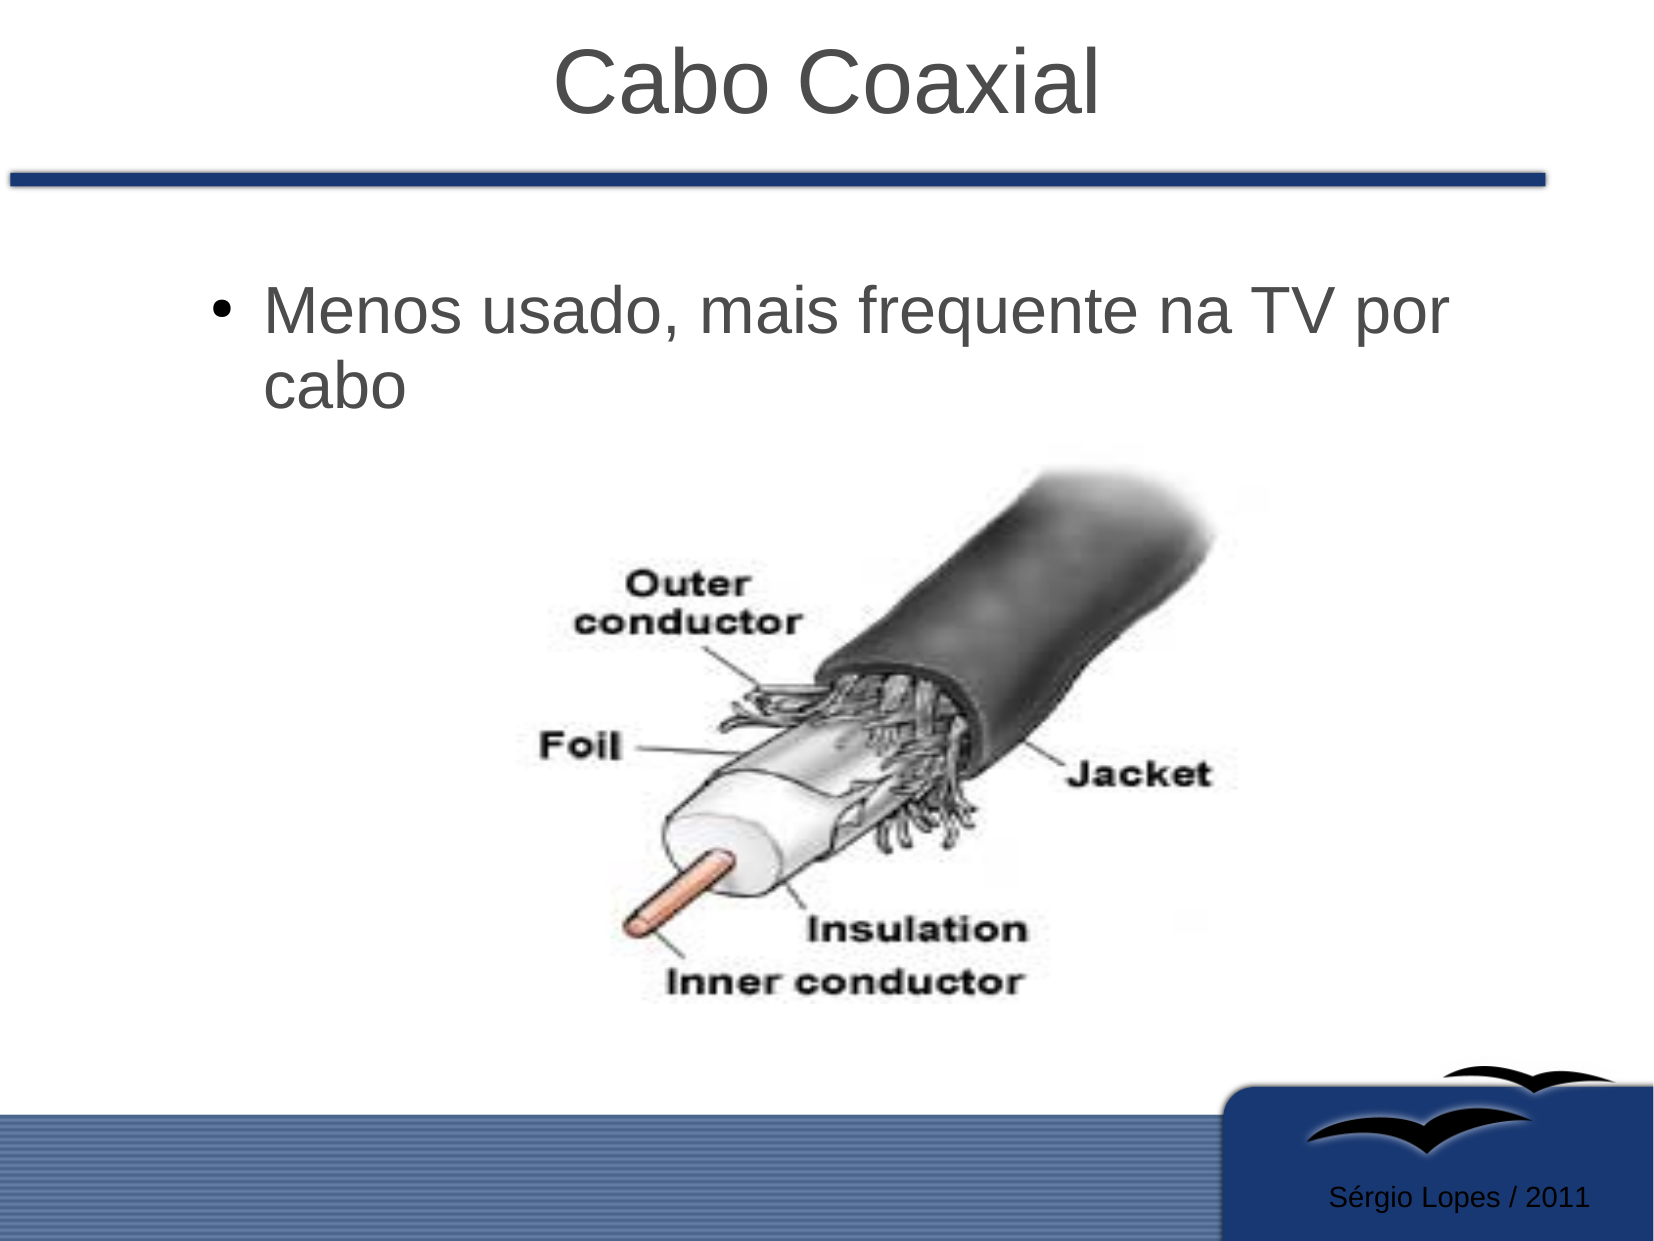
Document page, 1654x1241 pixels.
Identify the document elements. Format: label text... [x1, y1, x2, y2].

title Cabo Coaxial [121, 0, 1534, 164]
text_box Sérgio Lopes / 2011 [1328, 1181, 1588, 1214]
picture [0, 0, 1654, 1241]
list Menos usado, mais frequente na TV por cabo [121, 273, 1534, 1056]
